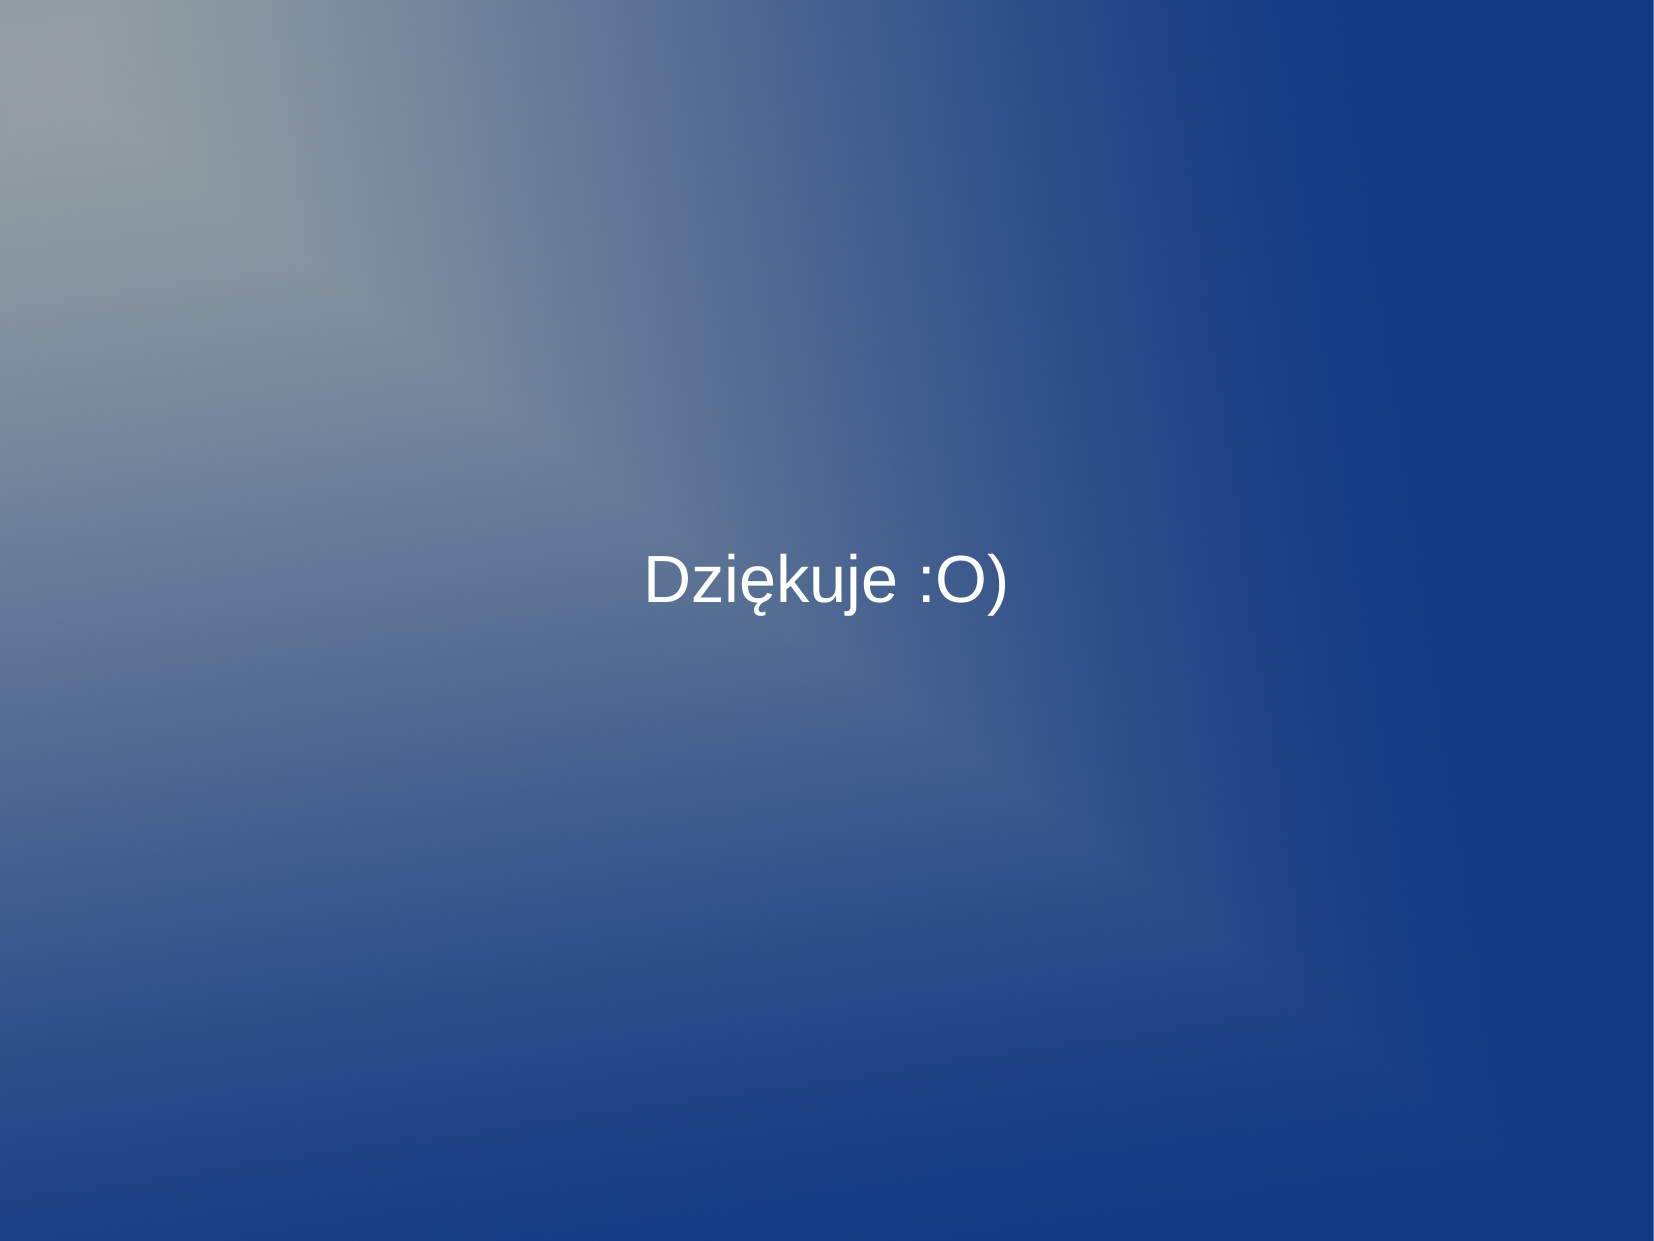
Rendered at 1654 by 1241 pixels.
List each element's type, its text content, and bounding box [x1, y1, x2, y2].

picture [0, 0, 1654, 1241]
subtitle Dziękuje :O) [82, 49, 1571, 1109]
